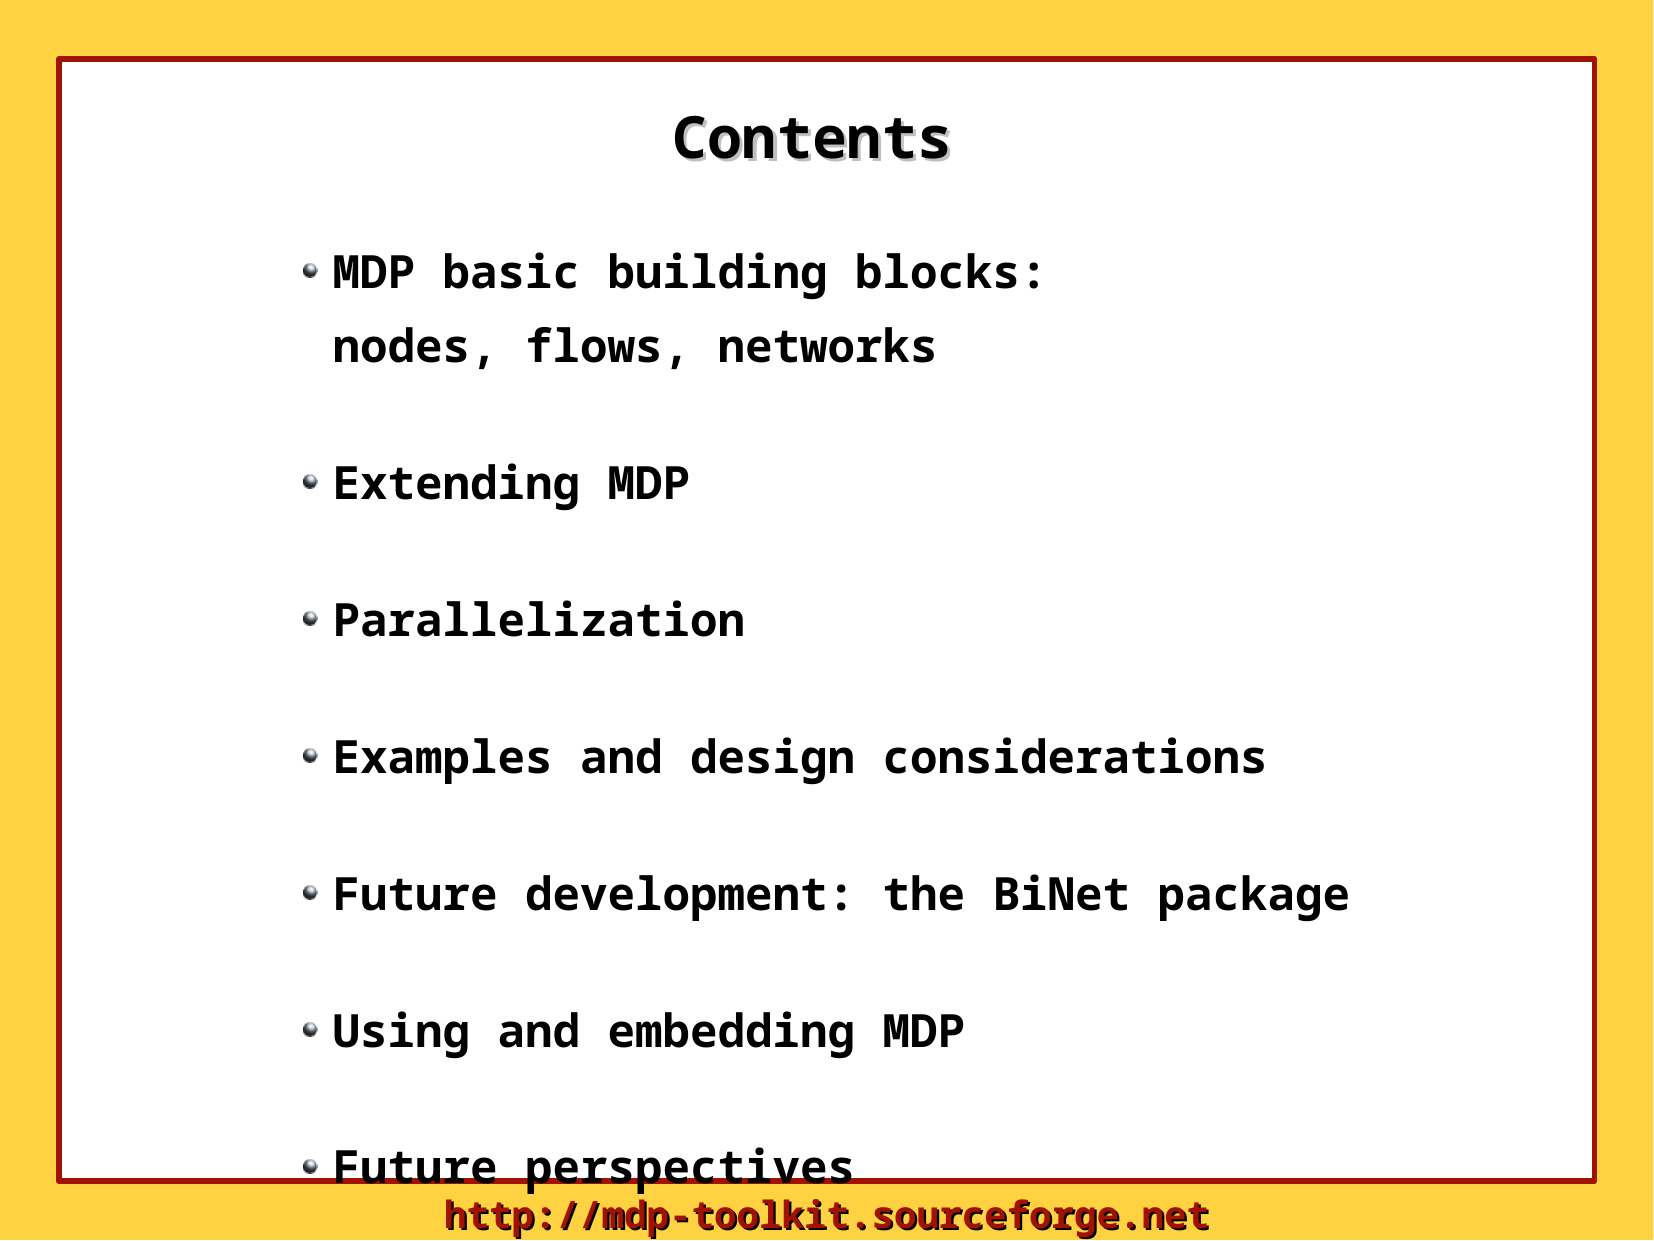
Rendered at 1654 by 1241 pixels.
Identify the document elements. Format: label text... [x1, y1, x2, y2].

picture [303, 1159, 318, 1174]
text_box MDP basic building blocks: nodes, flows, networks Extending MDP Parallelization Examples and design considerations Future development: the BiNet package Using and embedding MDP Future perspectives [288, 231, 1366, 1093]
text_box Contents [88, 88, 1536, 242]
